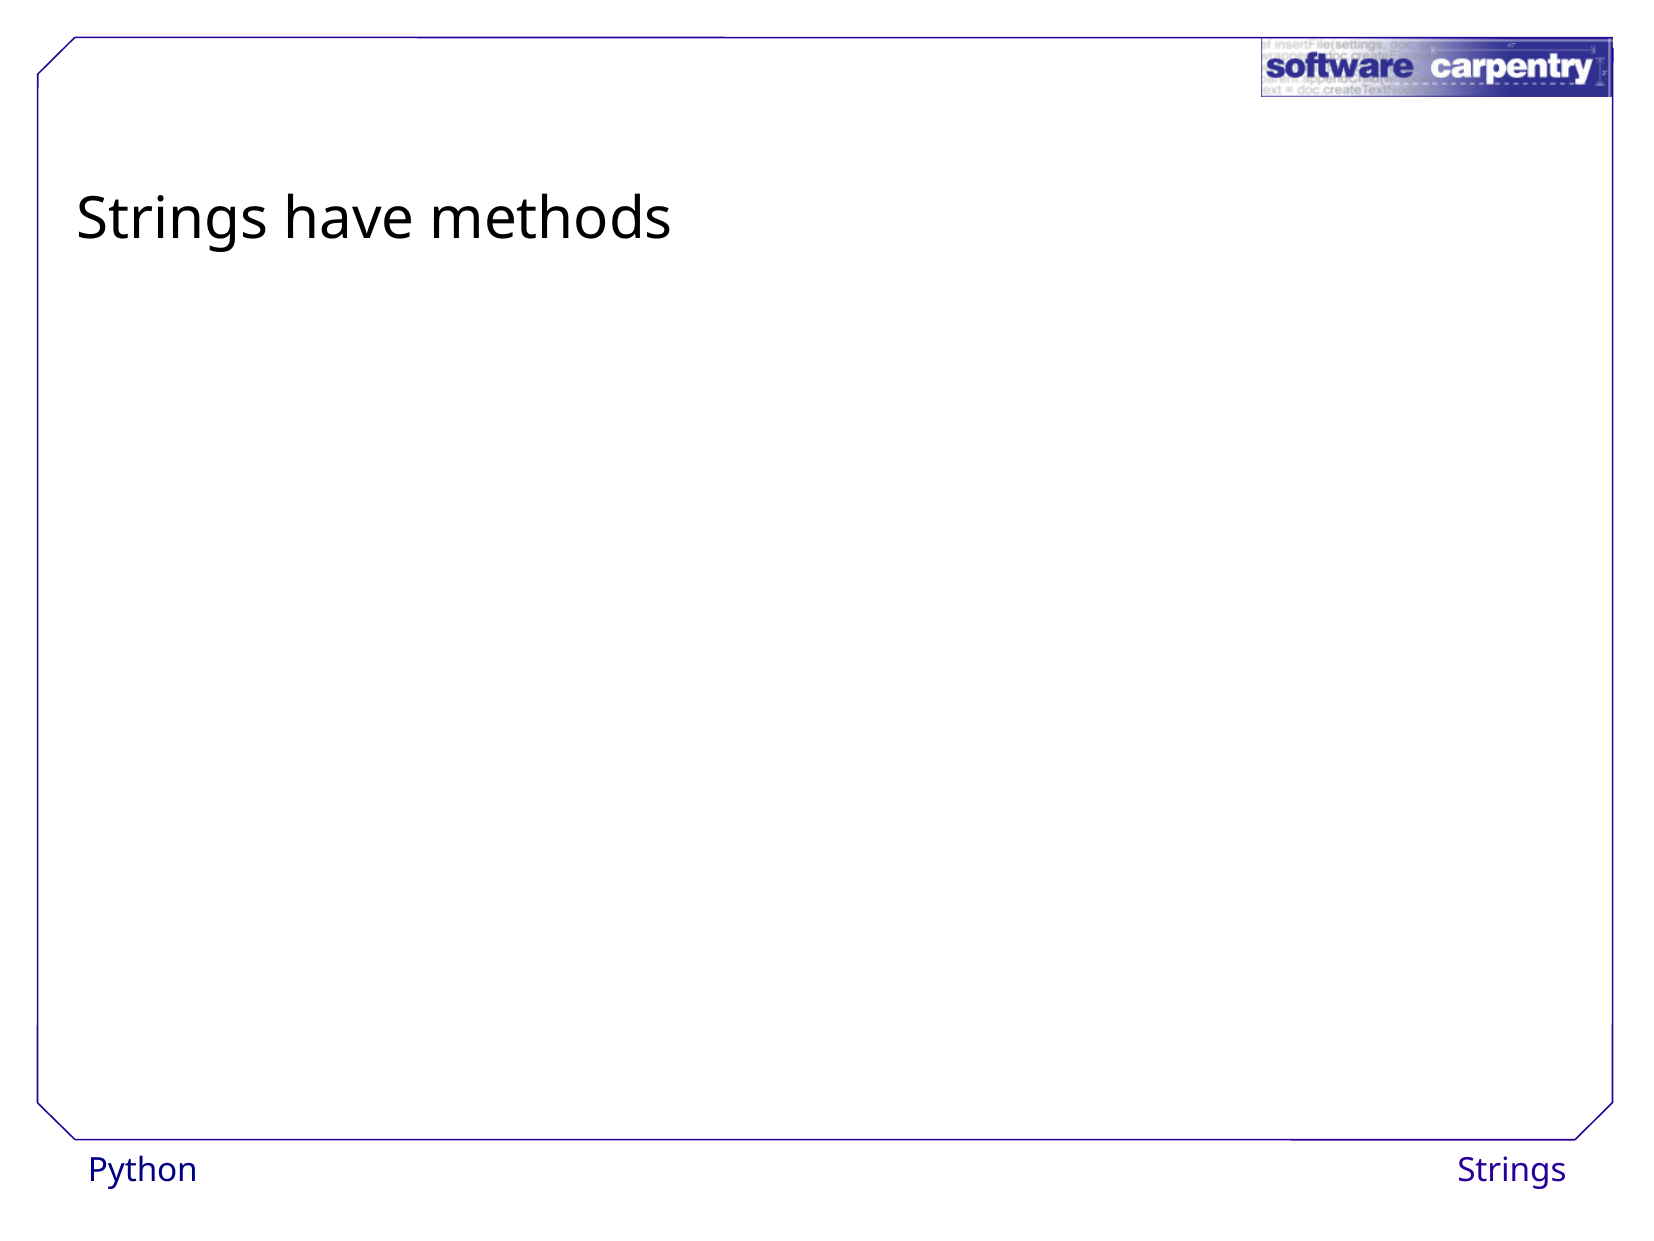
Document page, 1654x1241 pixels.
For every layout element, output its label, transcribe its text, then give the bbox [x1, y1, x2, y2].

text_box Strings have methods [61, 138, 838, 259]
picture [1261, 39, 1613, 97]
